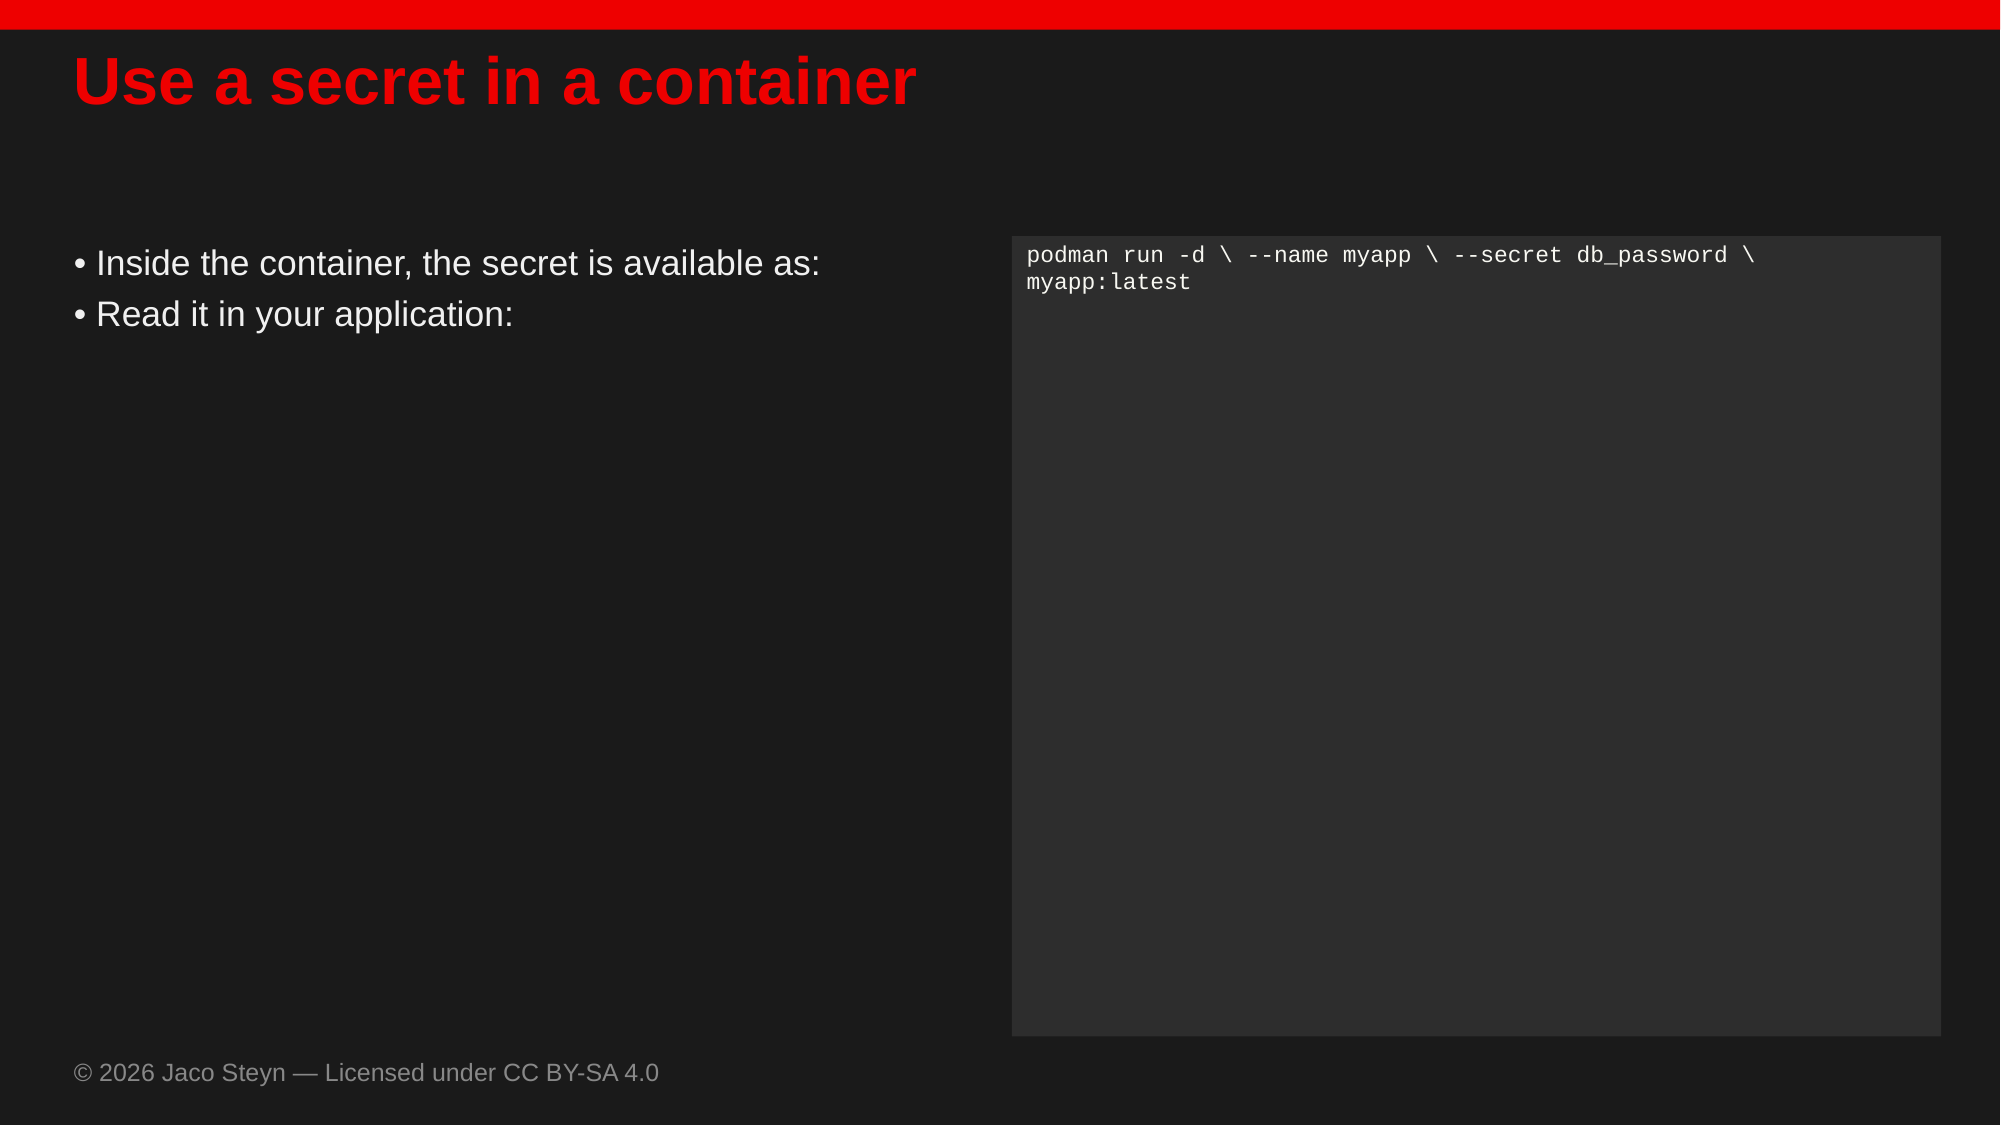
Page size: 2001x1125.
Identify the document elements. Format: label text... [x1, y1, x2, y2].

text_box © 2026 Jaco Steyn — Licensed under CC BY-SA 4.0 [59, 1051, 1942, 1093]
text_box [0, 0, 2001, 30]
text_box podman run -d \ --name myapp \ --secret db_password \ myapp:latest [1011, 236, 1942, 1037]
text_box • Inside the container, the secret is available as: • Read it in your application: [59, 236, 989, 1037]
text_box Use a secret in a container [59, 36, 1942, 208]
